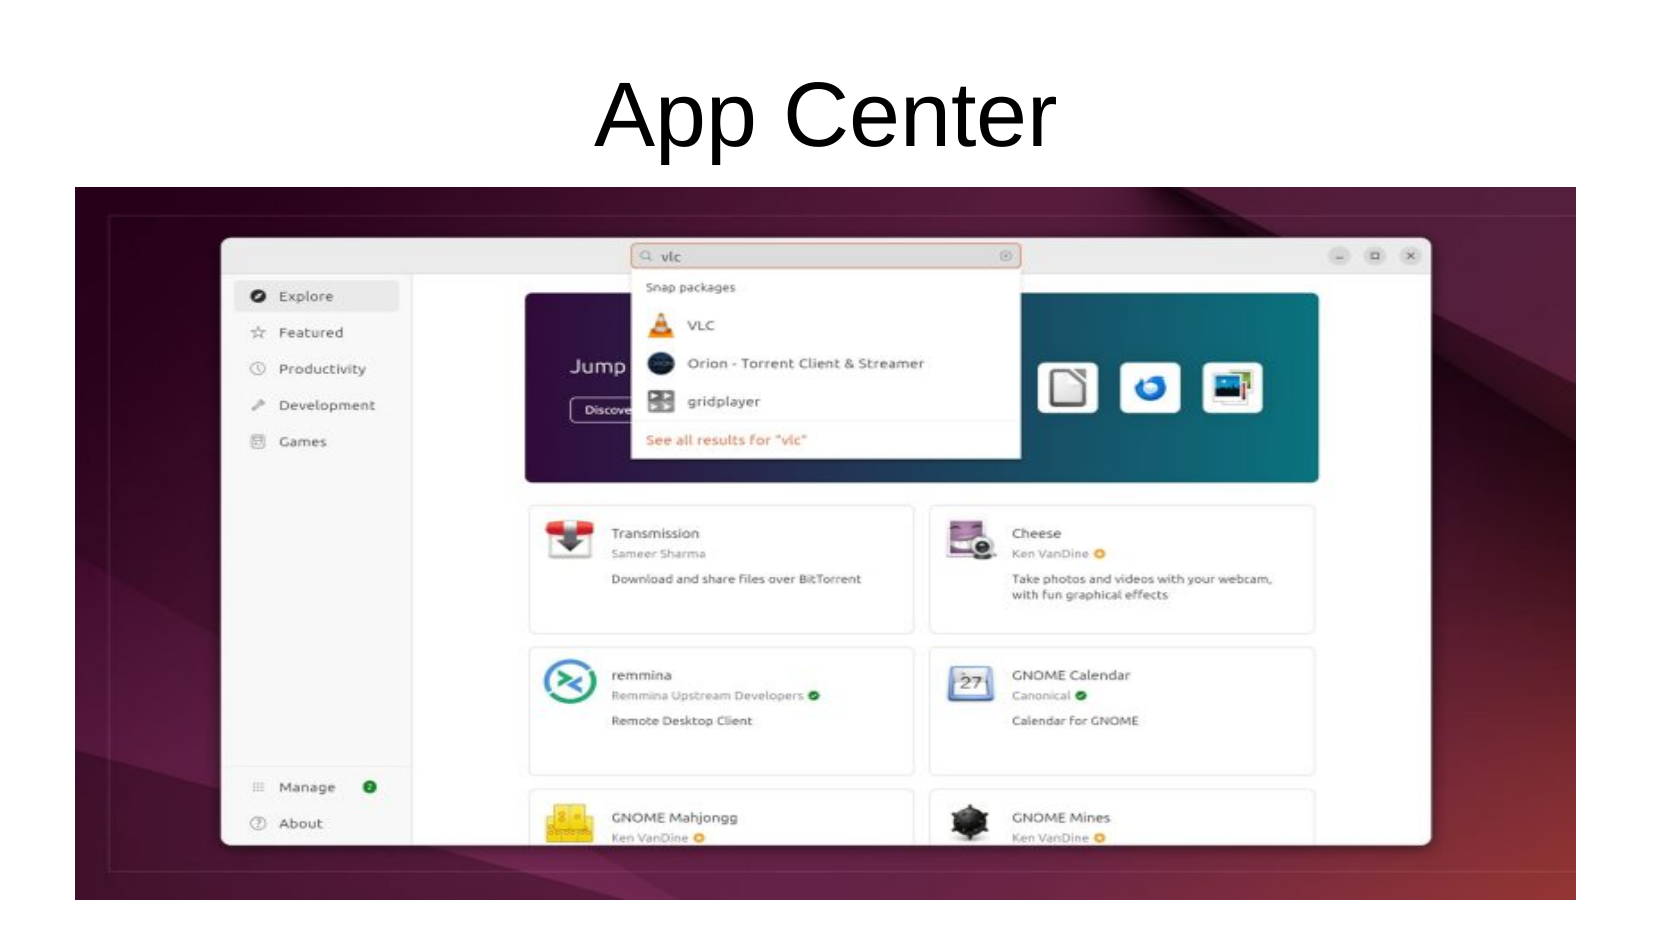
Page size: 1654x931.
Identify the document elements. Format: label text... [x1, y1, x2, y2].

title App Center [82, 37, 1571, 187]
picture [75, 187, 1576, 901]
